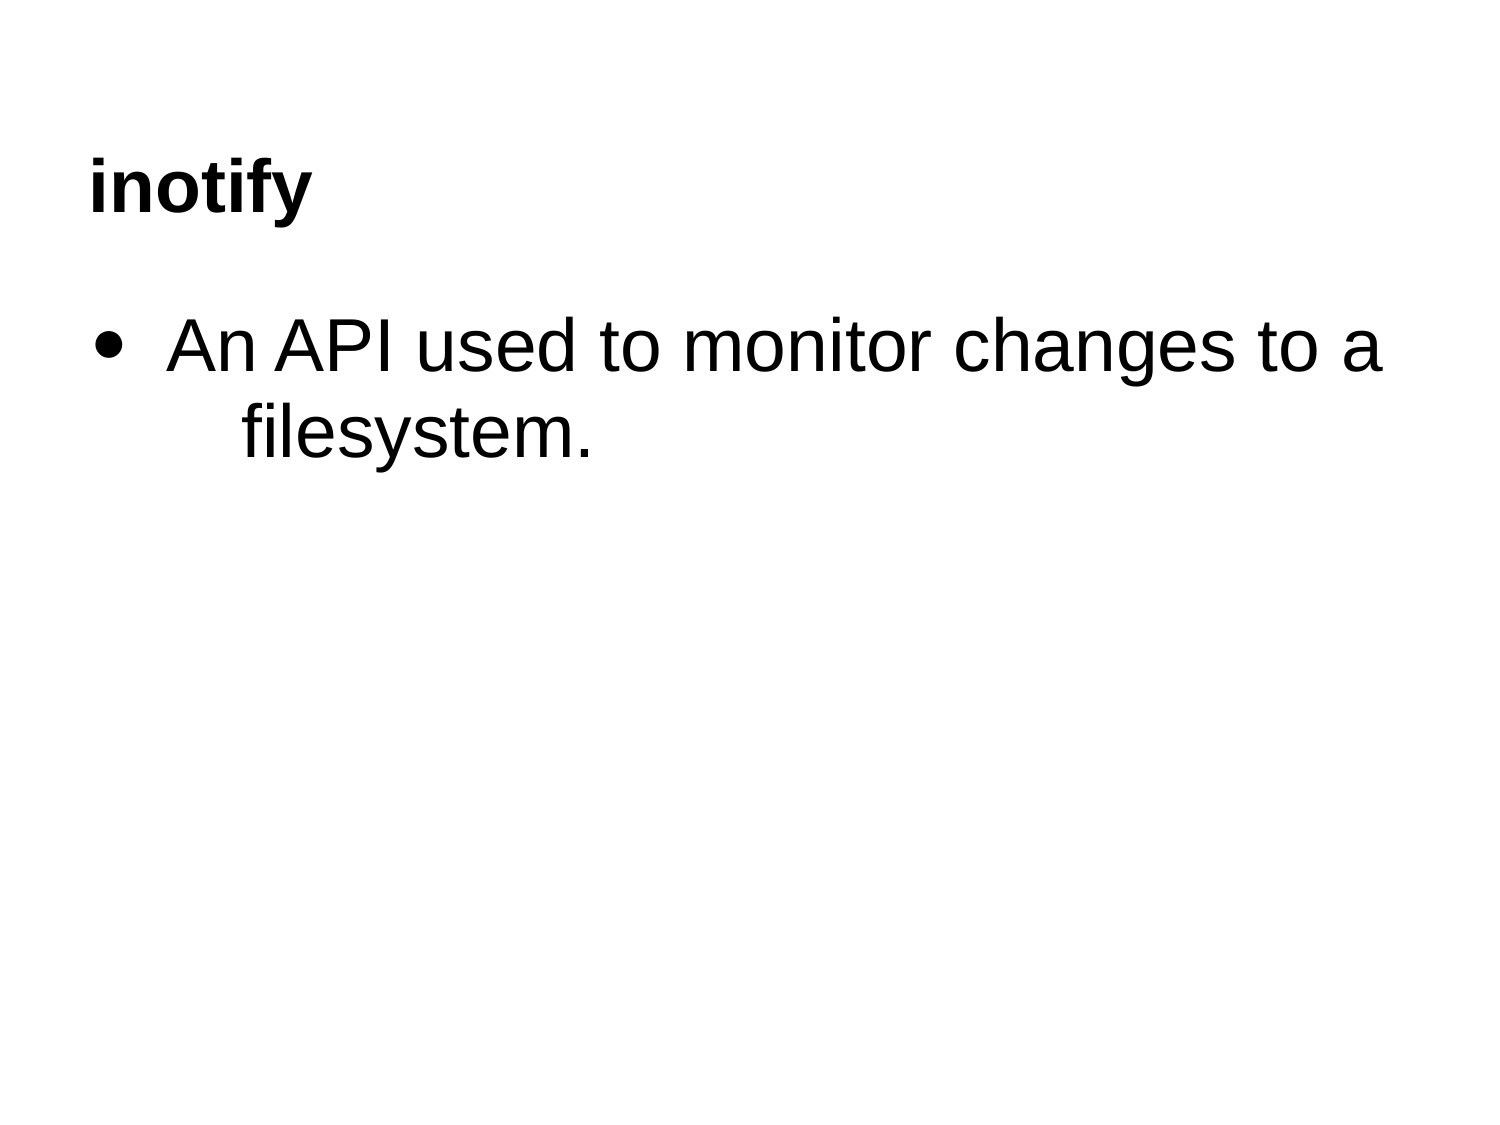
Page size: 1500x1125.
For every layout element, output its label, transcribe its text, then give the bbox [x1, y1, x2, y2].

text_box inotify An API used to monitor changes to a filesystem. [86, 137, 1387, 473]
